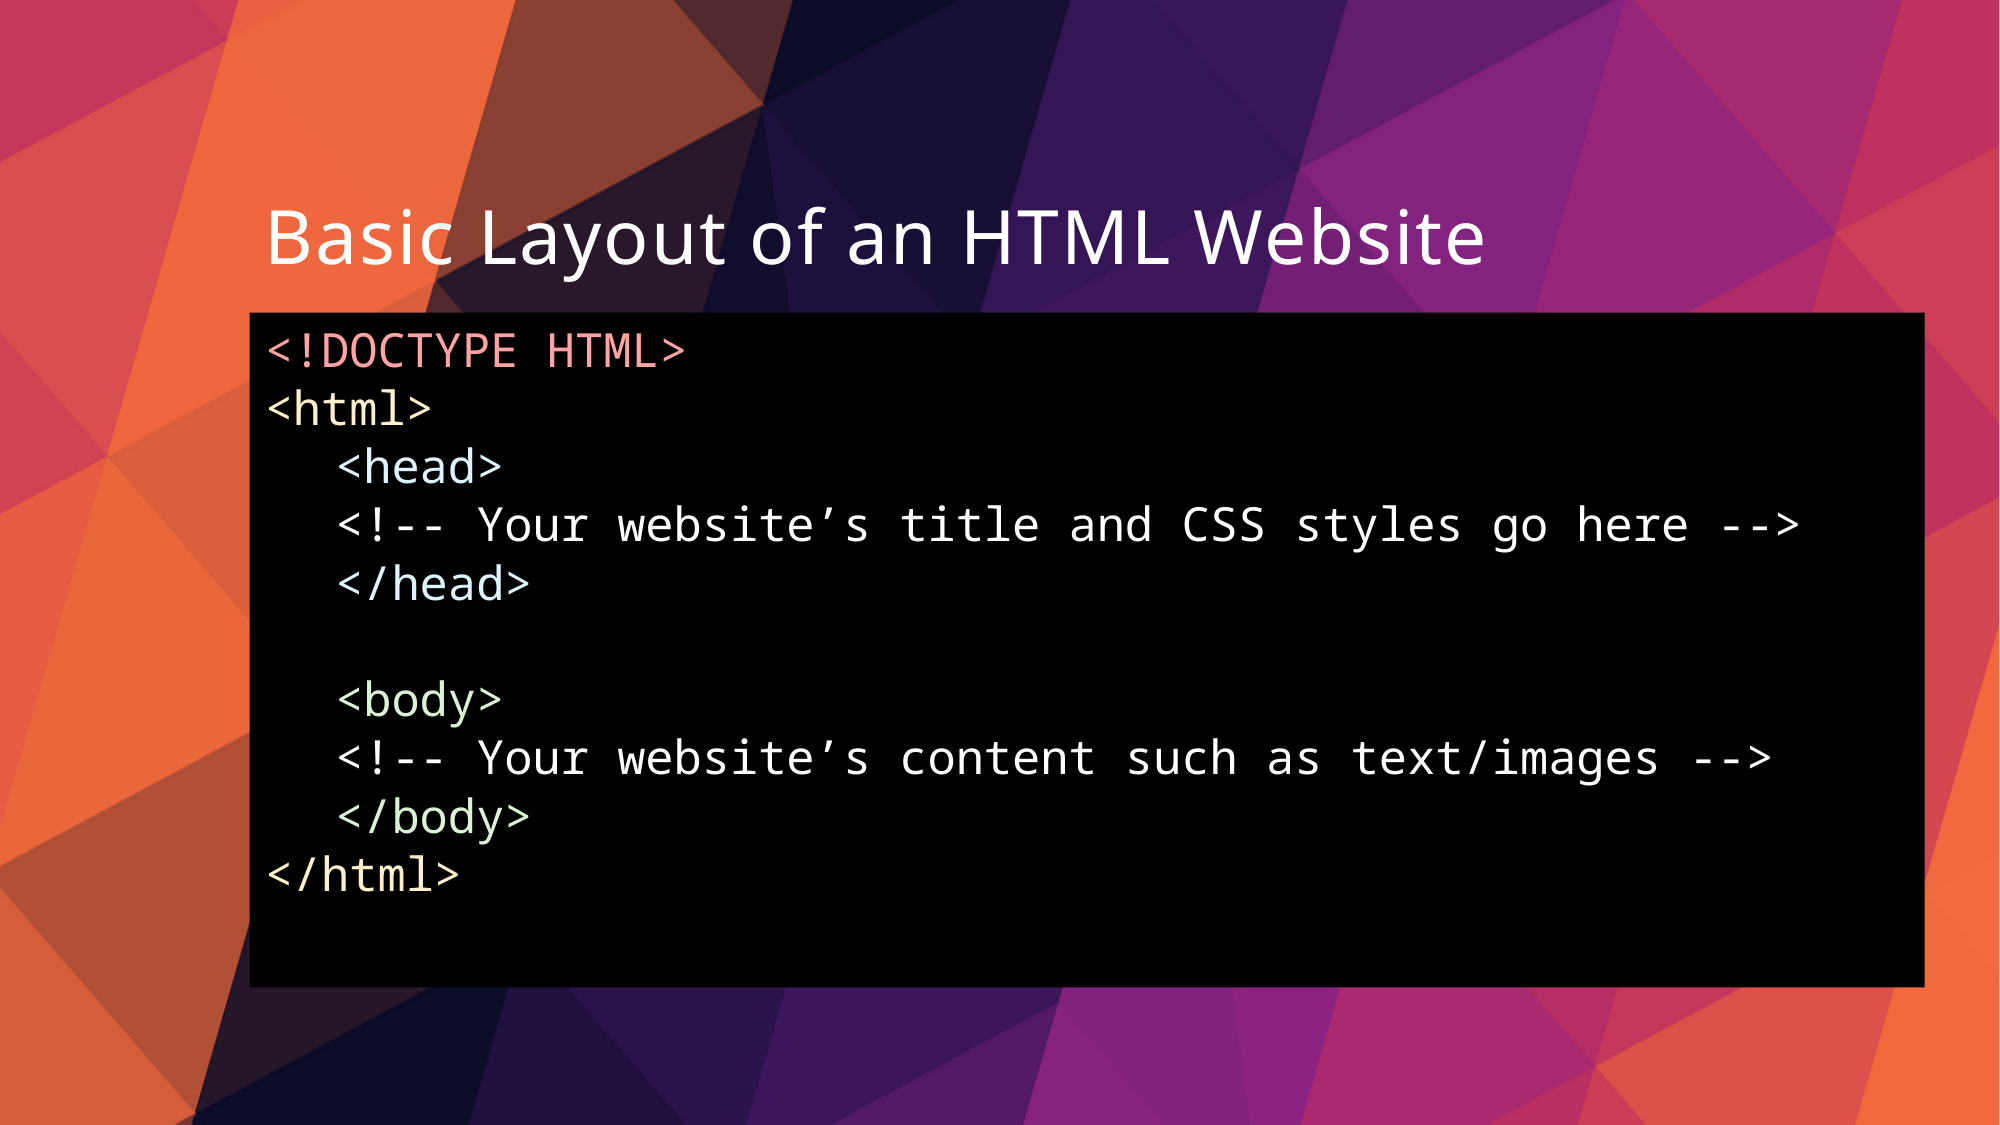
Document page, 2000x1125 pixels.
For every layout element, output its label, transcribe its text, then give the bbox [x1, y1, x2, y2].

list <!DOCTYPE HTML> <html> <head> <!-- Your website’s title and CSS styles go here --> </head> <body> <!-- Your website’s content such as text/images --> </body> </html> [249, 312, 1925, 988]
picture [0, 0, 2000, 1125]
title Basic Layout of an HTML Website [249, 62, 1750, 288]
